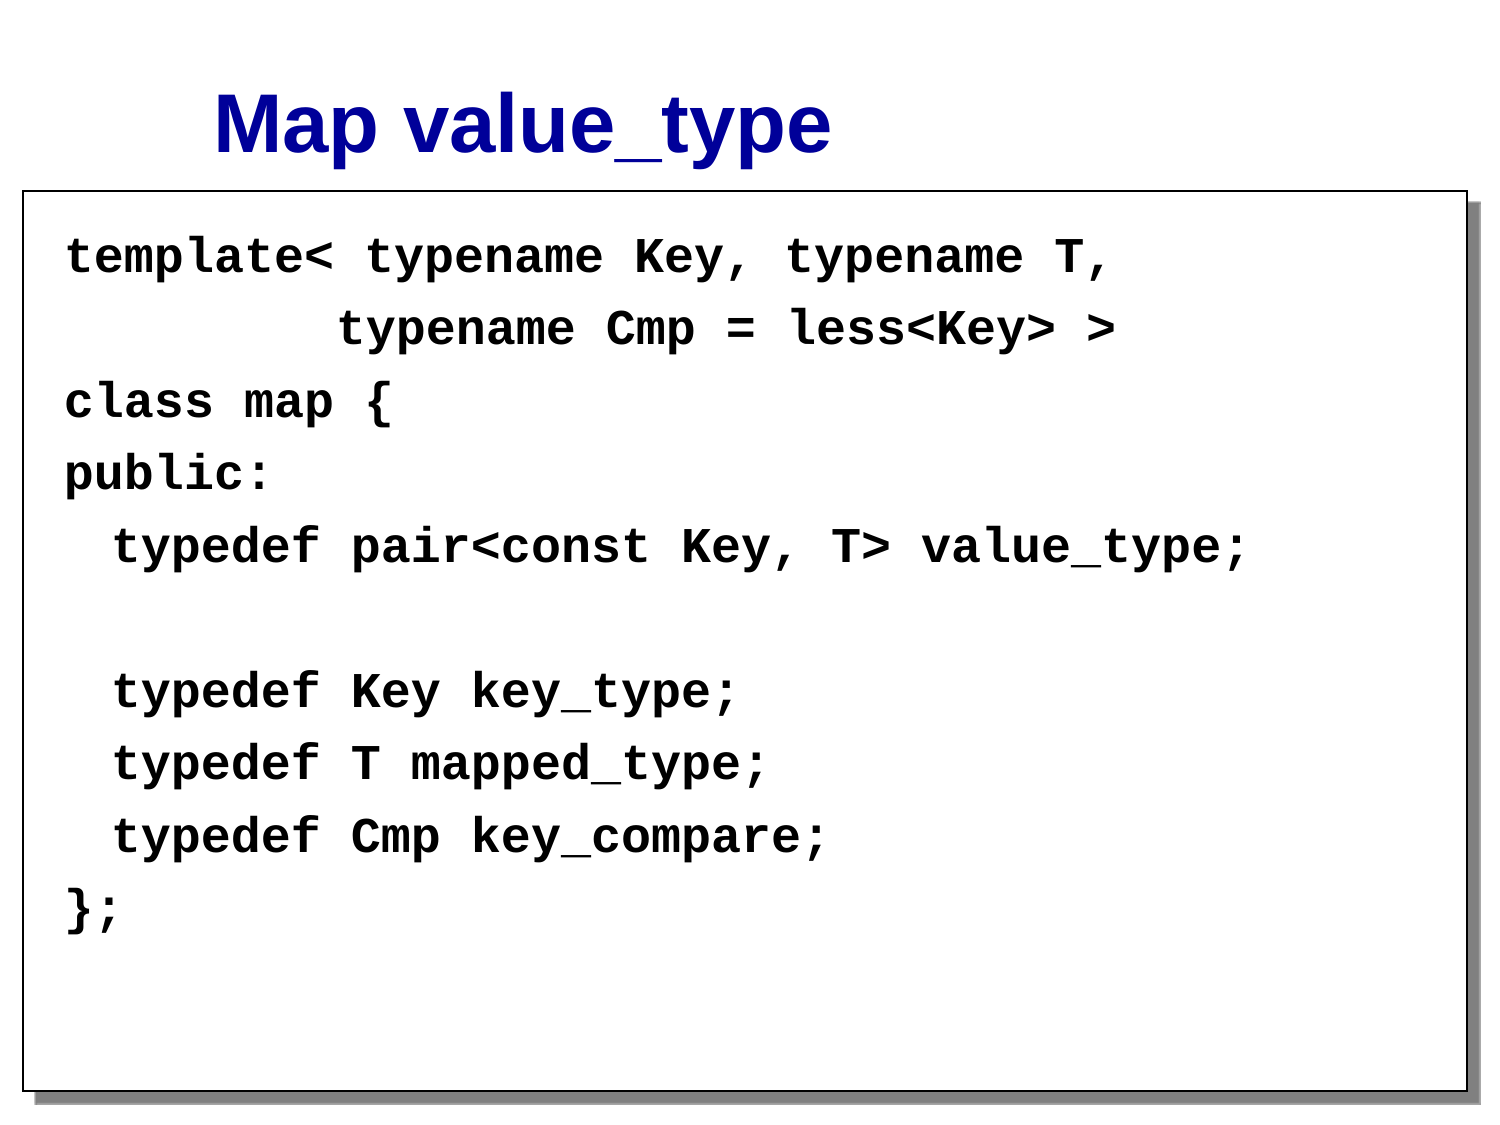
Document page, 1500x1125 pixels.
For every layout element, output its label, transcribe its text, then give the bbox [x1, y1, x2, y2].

list template< typename Key, typename T, typename Cmp = less<Key> > class map { public: typedef pair<const Key, T> value_type; typedef Key key_type; typedef T mapped_type; typedef Cmp key_compare; }; [49, 215, 1468, 942]
text_box [22, 190, 1468, 1091]
title Map value_type [198, 17, 1468, 215]
